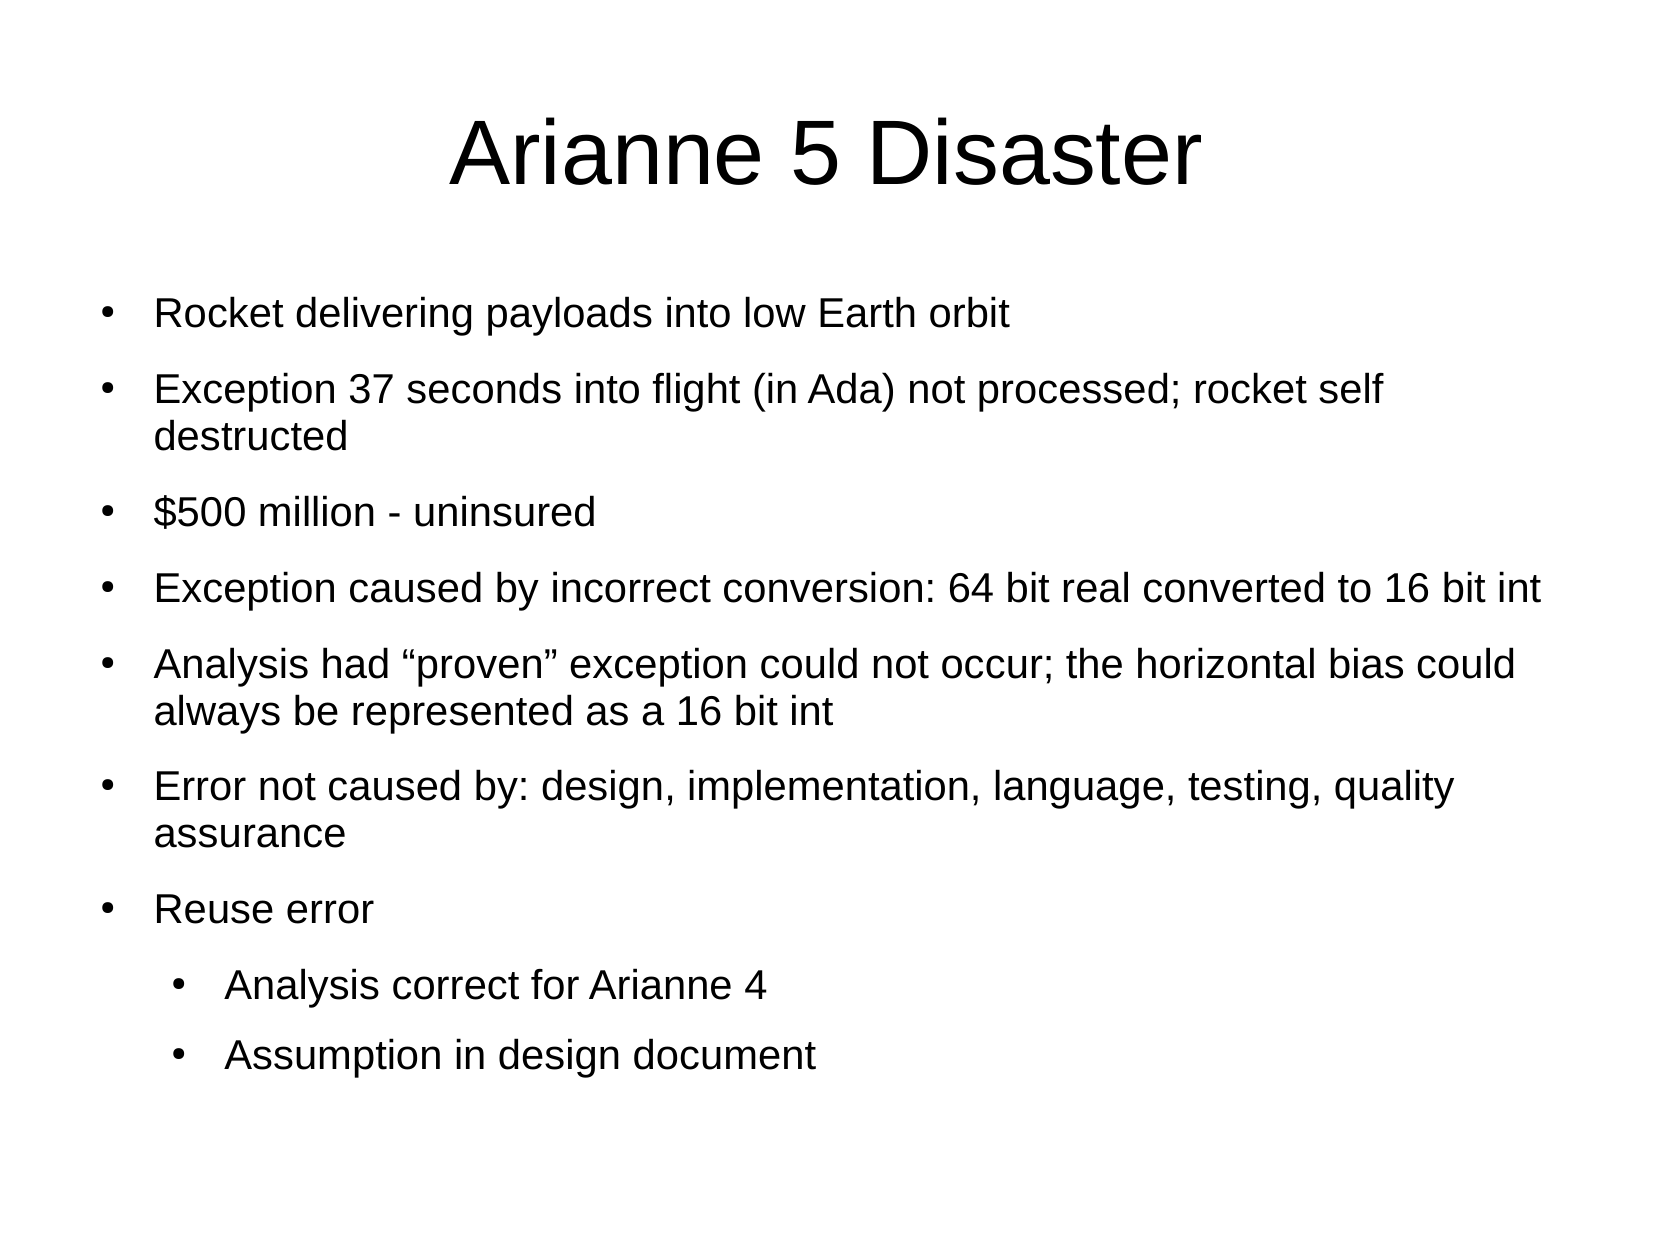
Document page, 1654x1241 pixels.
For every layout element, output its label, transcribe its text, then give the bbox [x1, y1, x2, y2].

title Arianne 5 Disaster [82, 56, 1571, 250]
list Rocket delivering payloads into low Earth orbit Exception 37 seconds into flight (in Ada) not processed; rocket self destructed $500 million - uninsured Exception caused by incorrect conversion: 64 bit real converted to 16 bit int Analysis had “proven” exception could not occur; the horizontal bias could always be represented as a 16 bit int Error not caused by: design, implementation, language, testing, quality assurance Reuse error Analysis correct for Arianne 4 Assumption in design document [82, 290, 1571, 1094]
